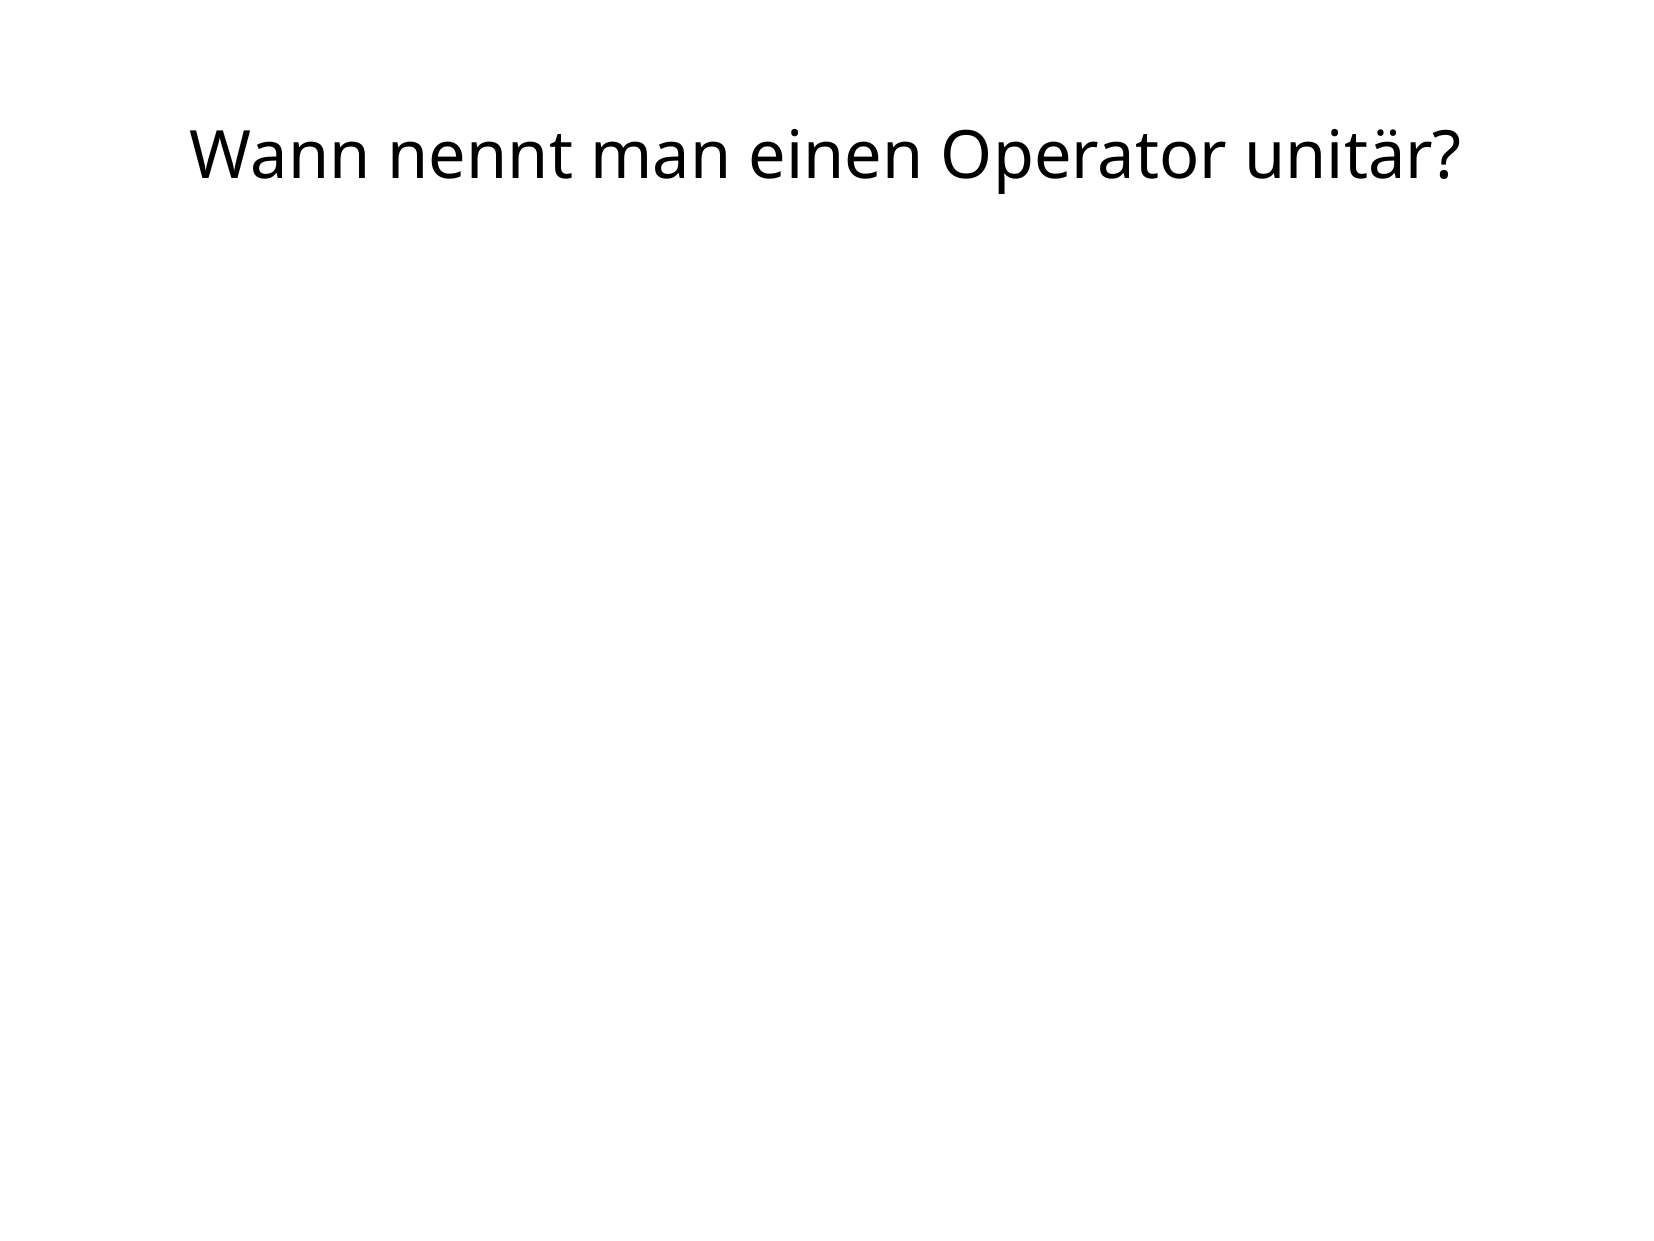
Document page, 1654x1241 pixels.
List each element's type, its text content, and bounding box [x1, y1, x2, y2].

title Wann nennt man einen Operator unitär? [82, 49, 1571, 257]
